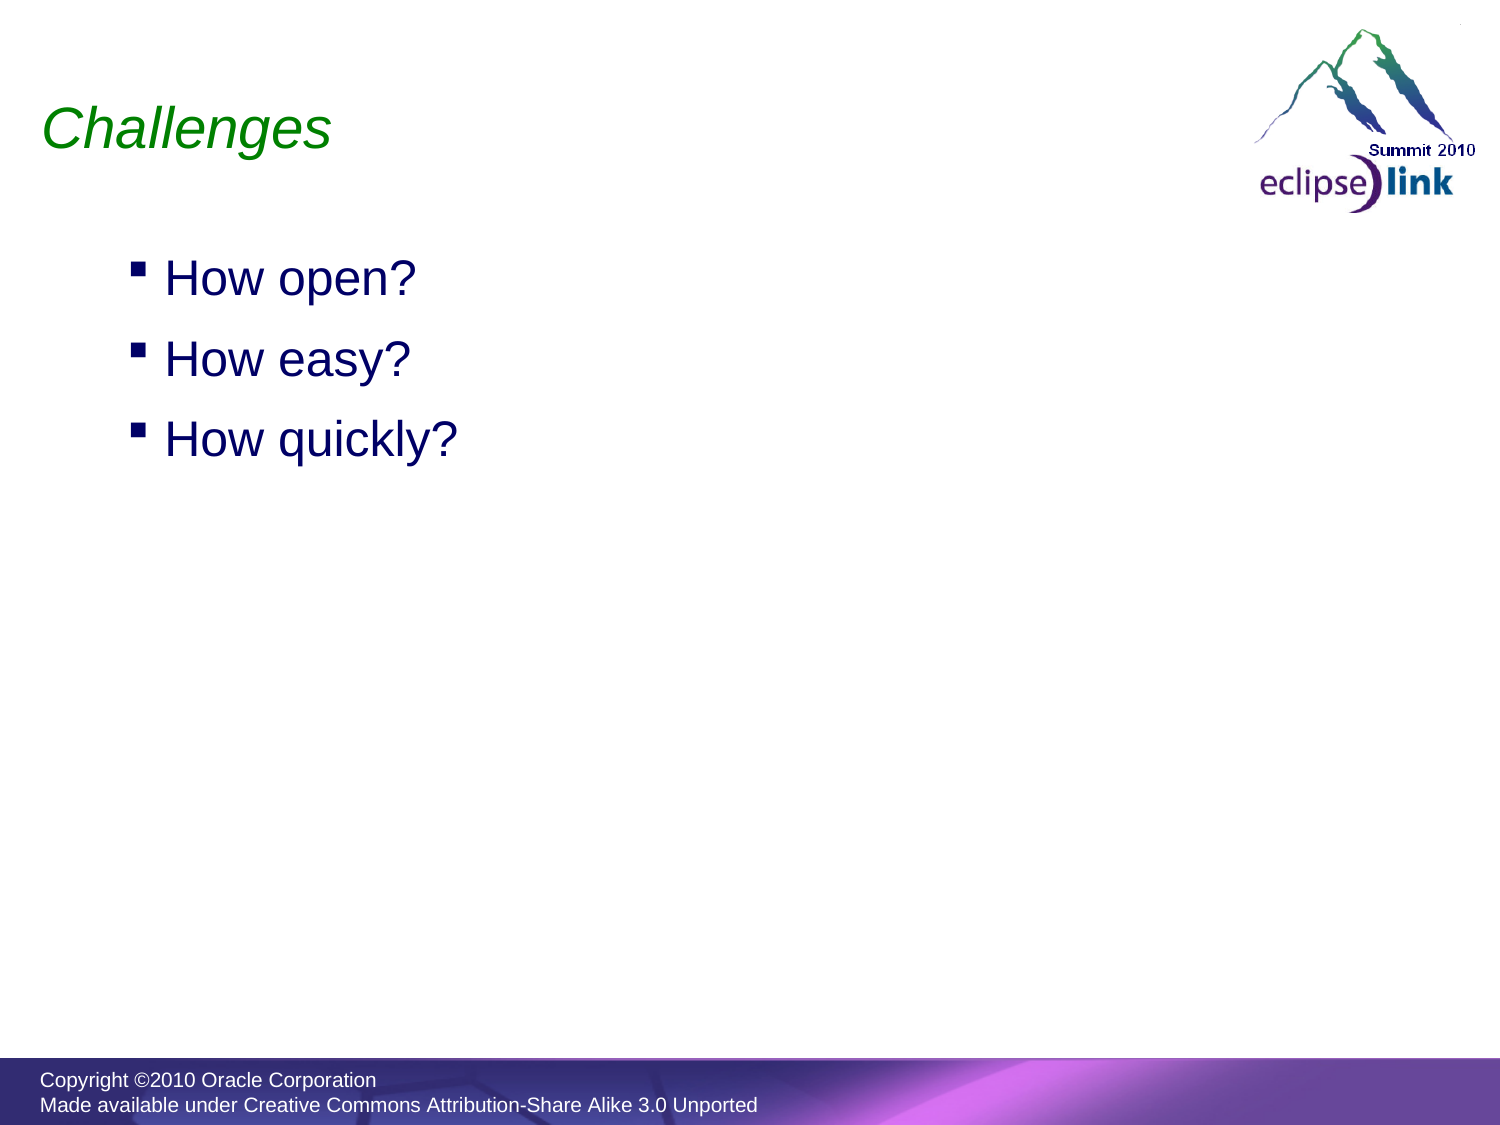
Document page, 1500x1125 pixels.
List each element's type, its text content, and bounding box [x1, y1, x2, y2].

list How open? How easy? How quickly? [112, 237, 1388, 1021]
picture [0, 1058, 1500, 1125]
title Challenges [26, 90, 1223, 173]
picture [1250, 24, 1478, 215]
